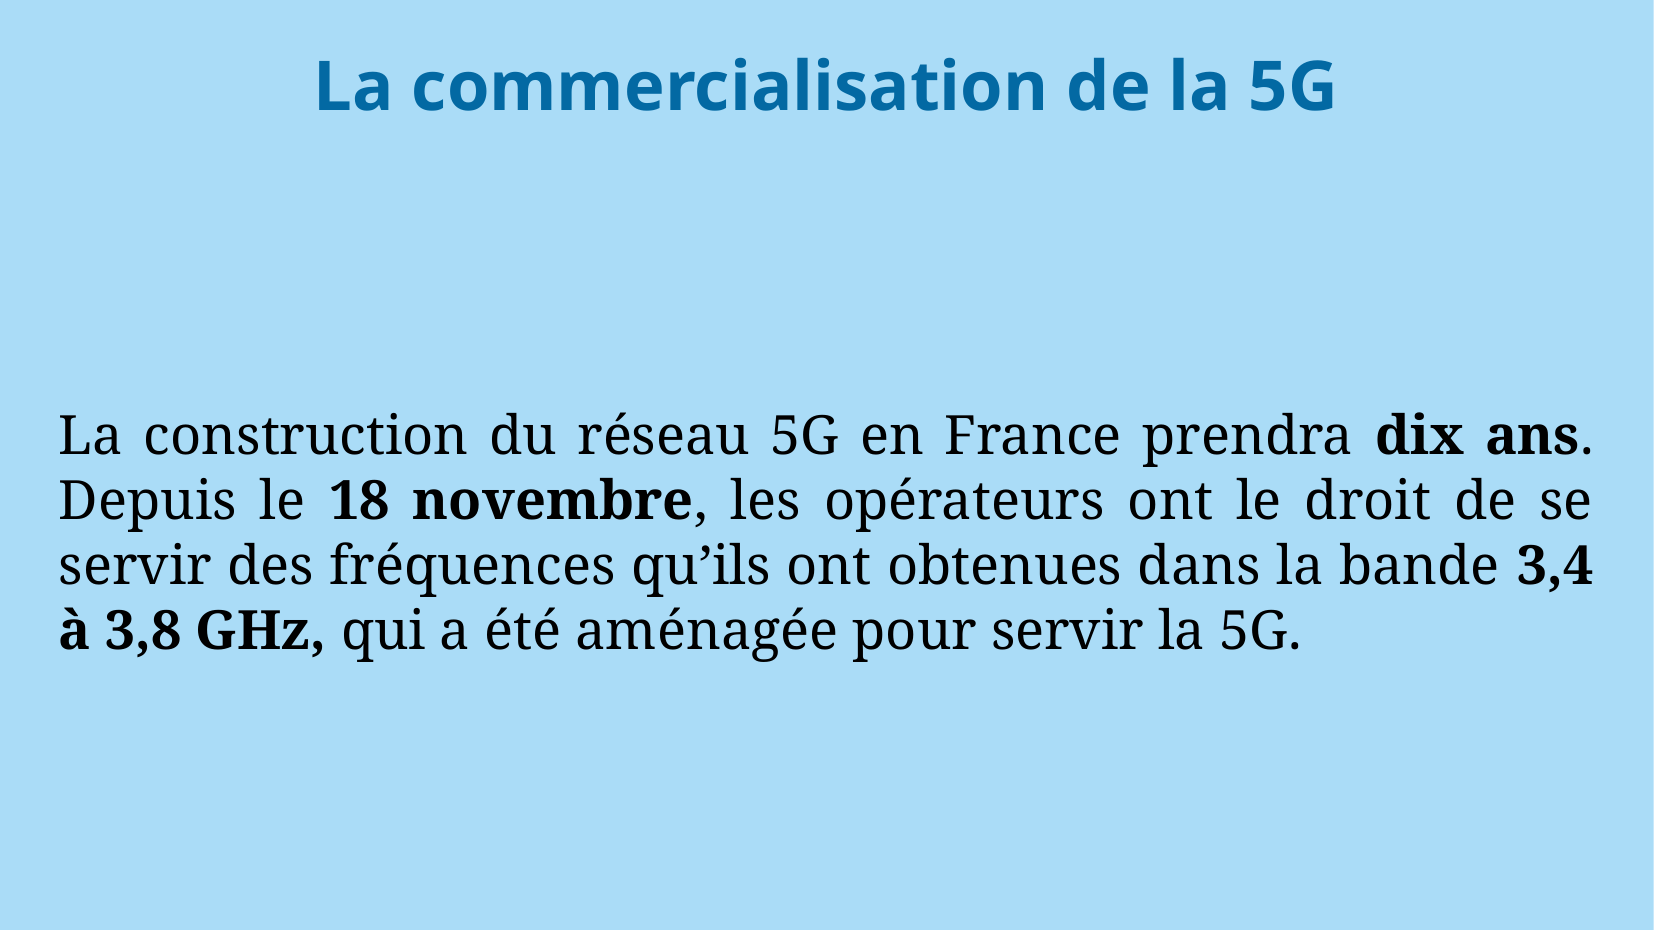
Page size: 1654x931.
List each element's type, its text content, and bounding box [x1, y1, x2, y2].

title La commercialisation de la 5G [54, 31, 1598, 134]
subtitle La construction du réseau 5G en France prendra dix ans. Depuis le 18 novembre, les opérateurs ont le droit de se servir des fréquences qu’ils ont obtenues dans la bande 3,4 à 3,8 GHz, qui a été aménagée pour servir la 5G. [59, 252, 1603, 809]
